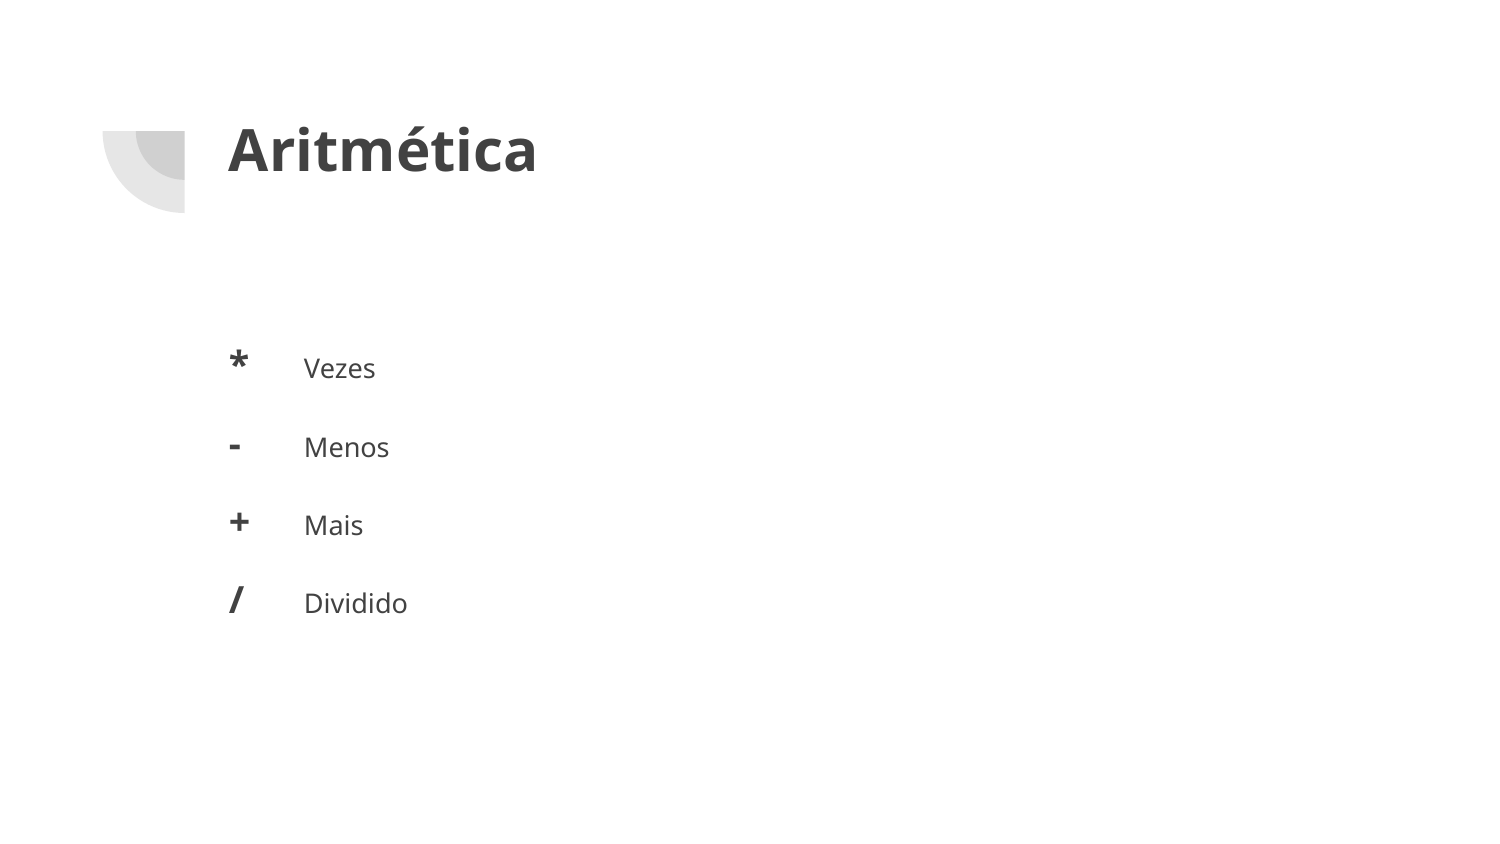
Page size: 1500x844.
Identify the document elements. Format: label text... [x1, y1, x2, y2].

list * Vezes - Menos + Mais / Dividido [213, 326, 1368, 744]
title Aritmética [213, 98, 1368, 263]
